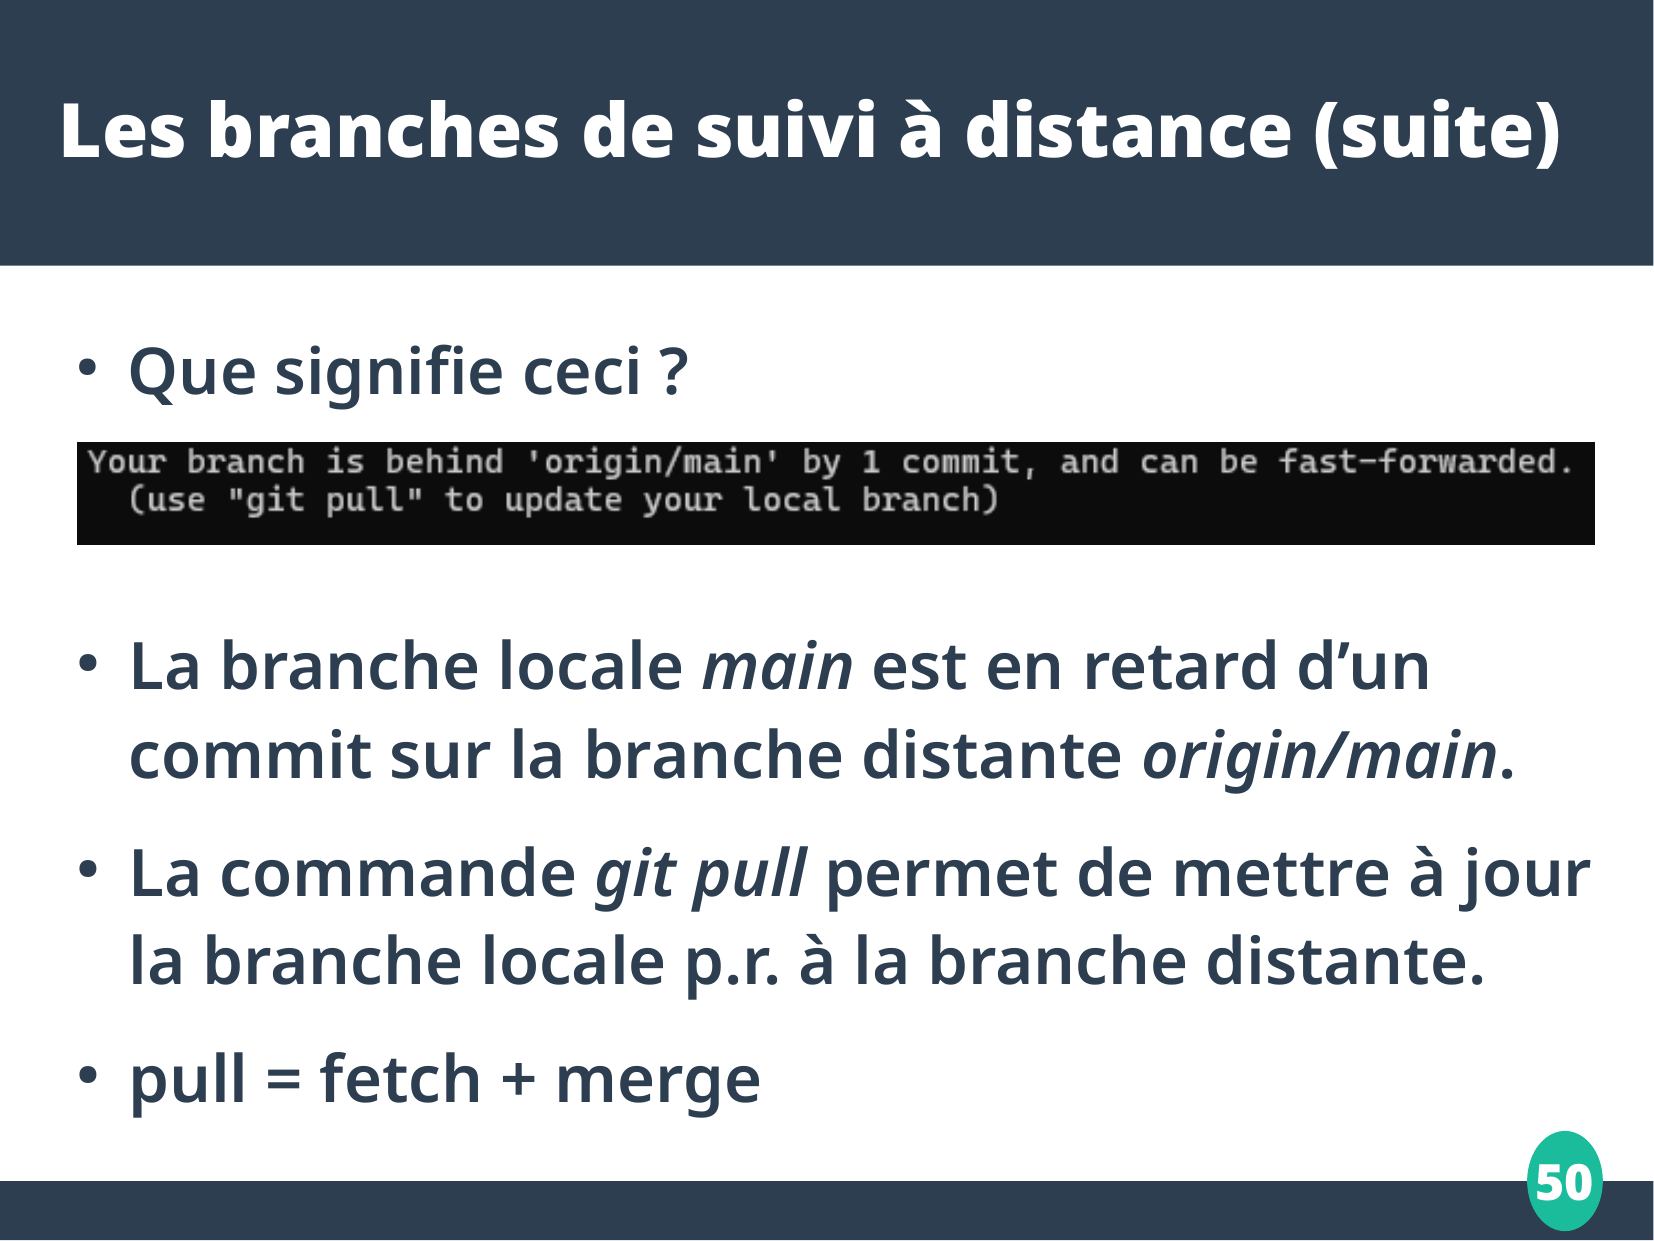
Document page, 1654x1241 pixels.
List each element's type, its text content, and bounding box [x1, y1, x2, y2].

picture [77, 442, 1595, 545]
list Que signifie ceci ? [59, 324, 1595, 414]
title Les branches de suivi à distance (suite) [59, 49, 1595, 207]
list La branche locale main est en retard d’un commit sur la branche distante origin/main. La commande git pull permet de mettre à jour la branche locale p.r. à la branche distante. pull = fetch + merge [59, 620, 1595, 1152]
